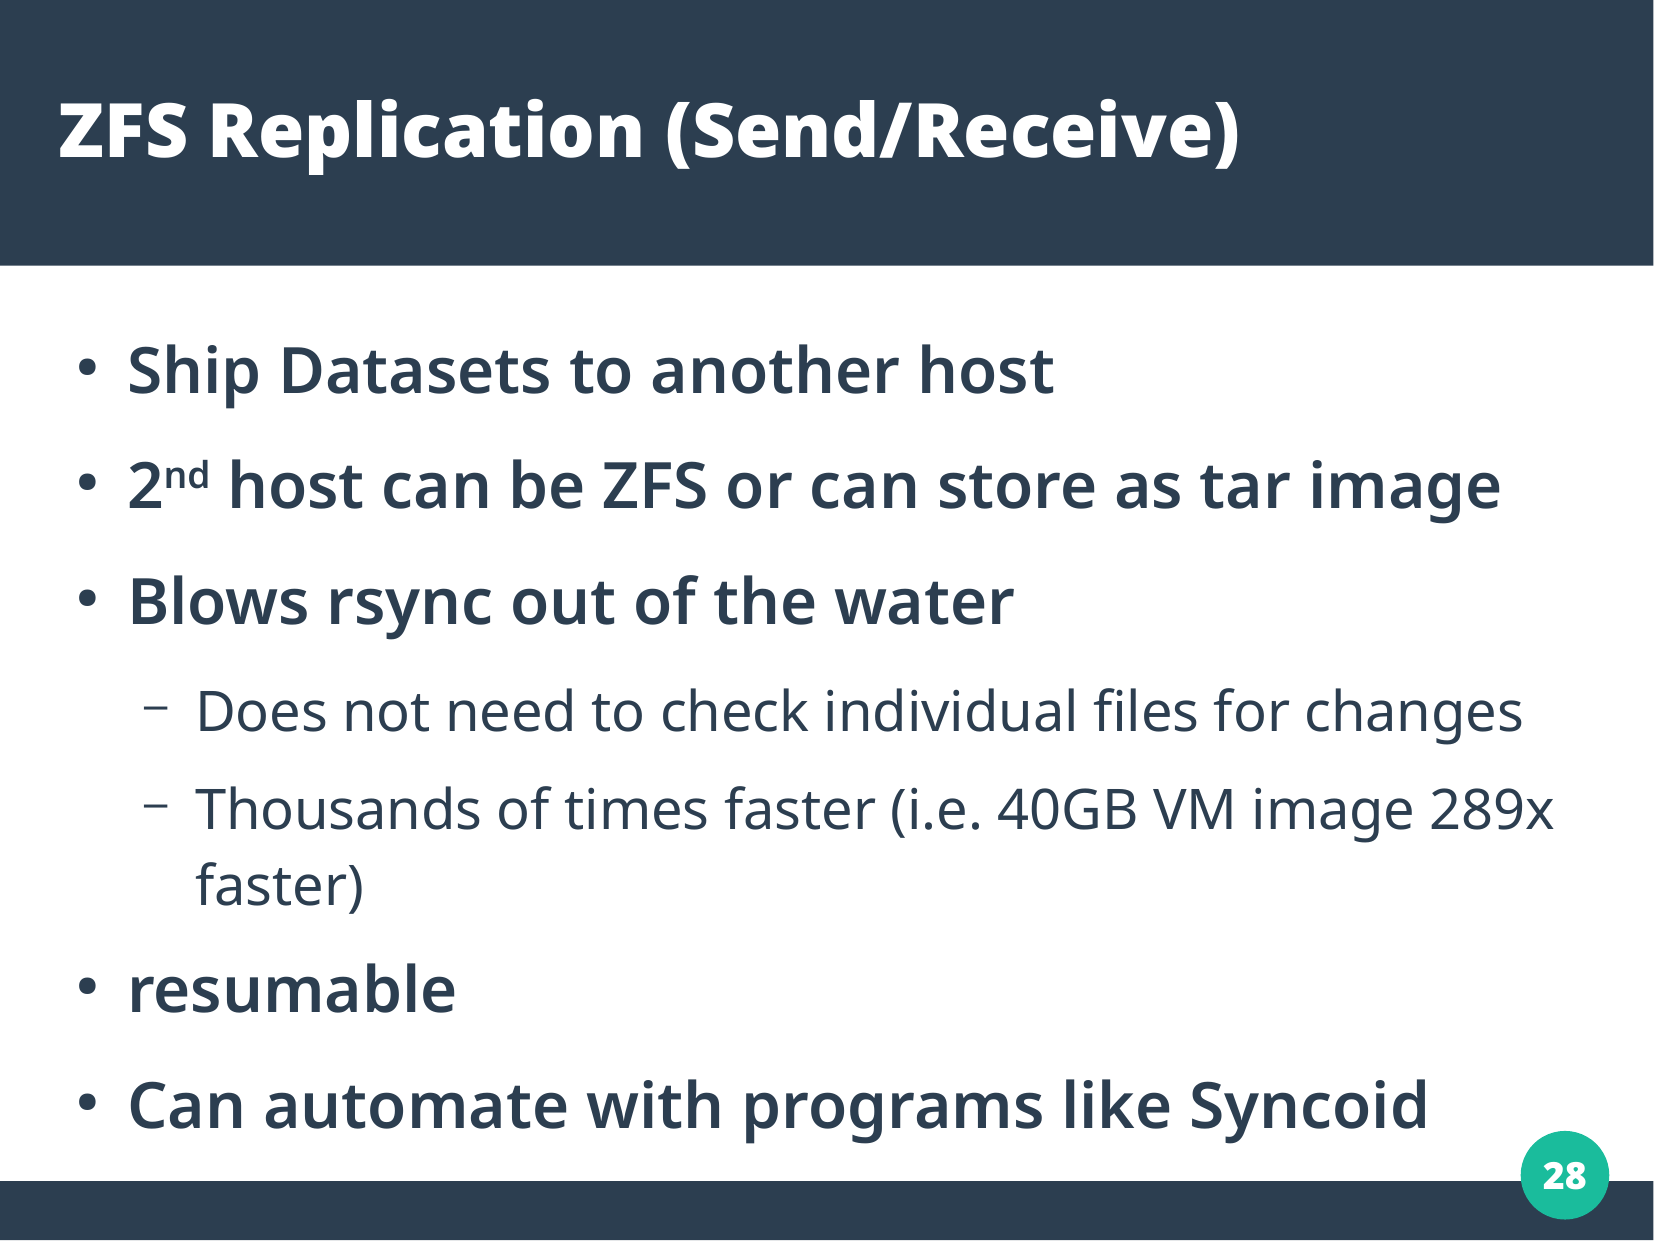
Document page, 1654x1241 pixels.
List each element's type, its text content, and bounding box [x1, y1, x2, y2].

title ZFS Replication (Send/Receive) [59, 49, 1595, 207]
list Ship Datasets to another host 2nd host can be ZFS or can store as tar image Blows rsync out of the water Does not need to check individual files for changes Thousands of times faster (i.e. 40GB VM image 289x faster) resumable Can automate with programs like Syncoid [59, 324, 1595, 1152]
